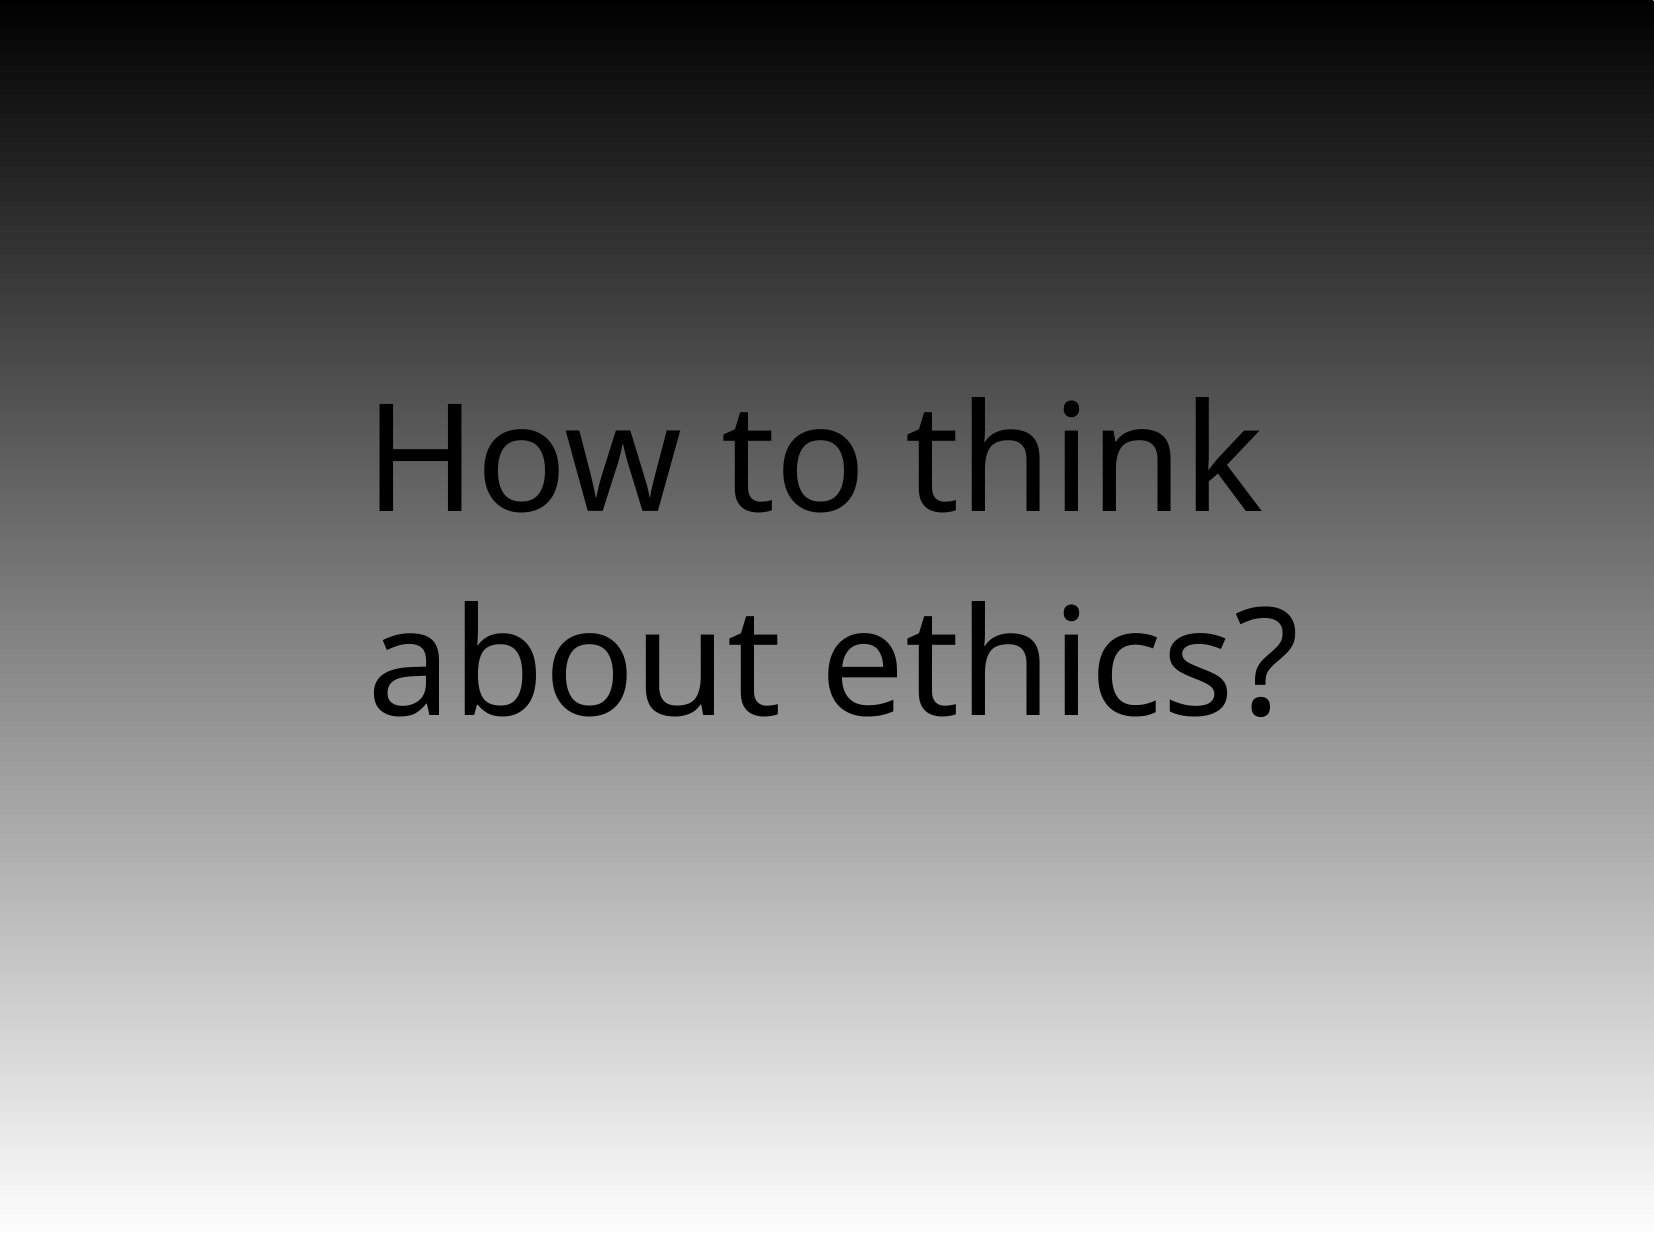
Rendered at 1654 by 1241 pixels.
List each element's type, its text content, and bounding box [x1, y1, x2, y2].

title How to think about ethics? [90, 375, 1579, 736]
